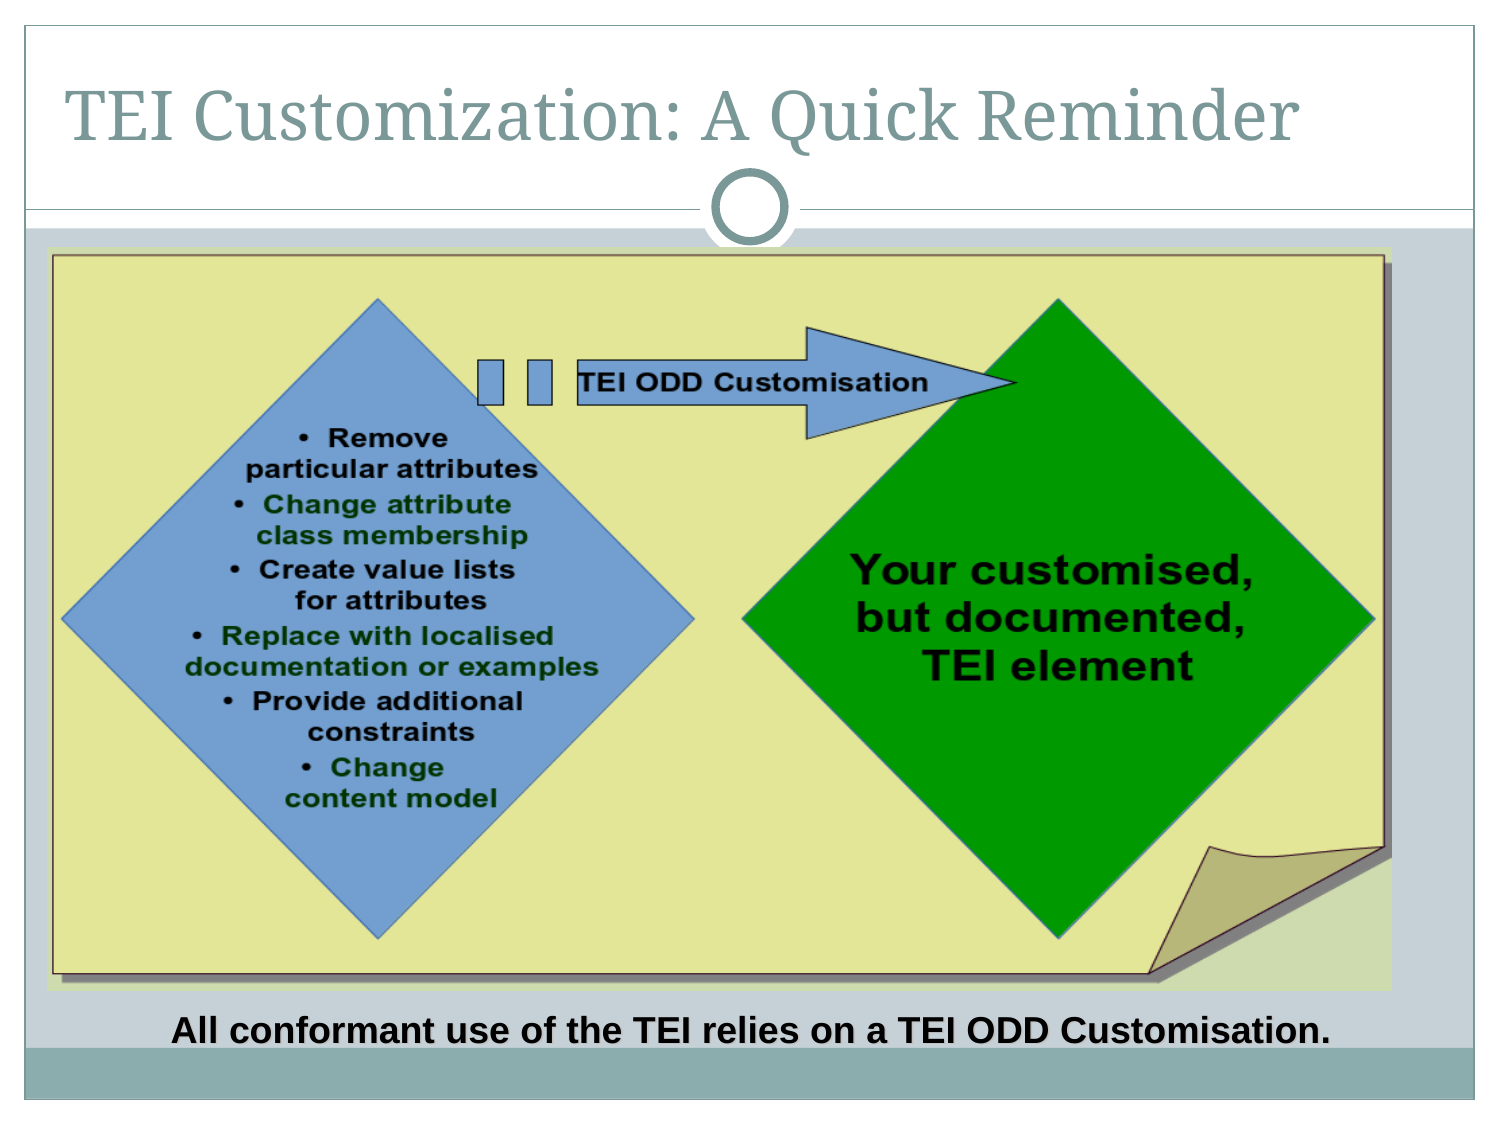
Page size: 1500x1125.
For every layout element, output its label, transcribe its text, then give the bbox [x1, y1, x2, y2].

picture [47, 247, 1392, 991]
text_box All conformant use of the TEI relies on a TEI ODD Customisation. [26, 1001, 1477, 1059]
text_box TEI Customization: A Quick Reminder [49, 37, 1450, 162]
